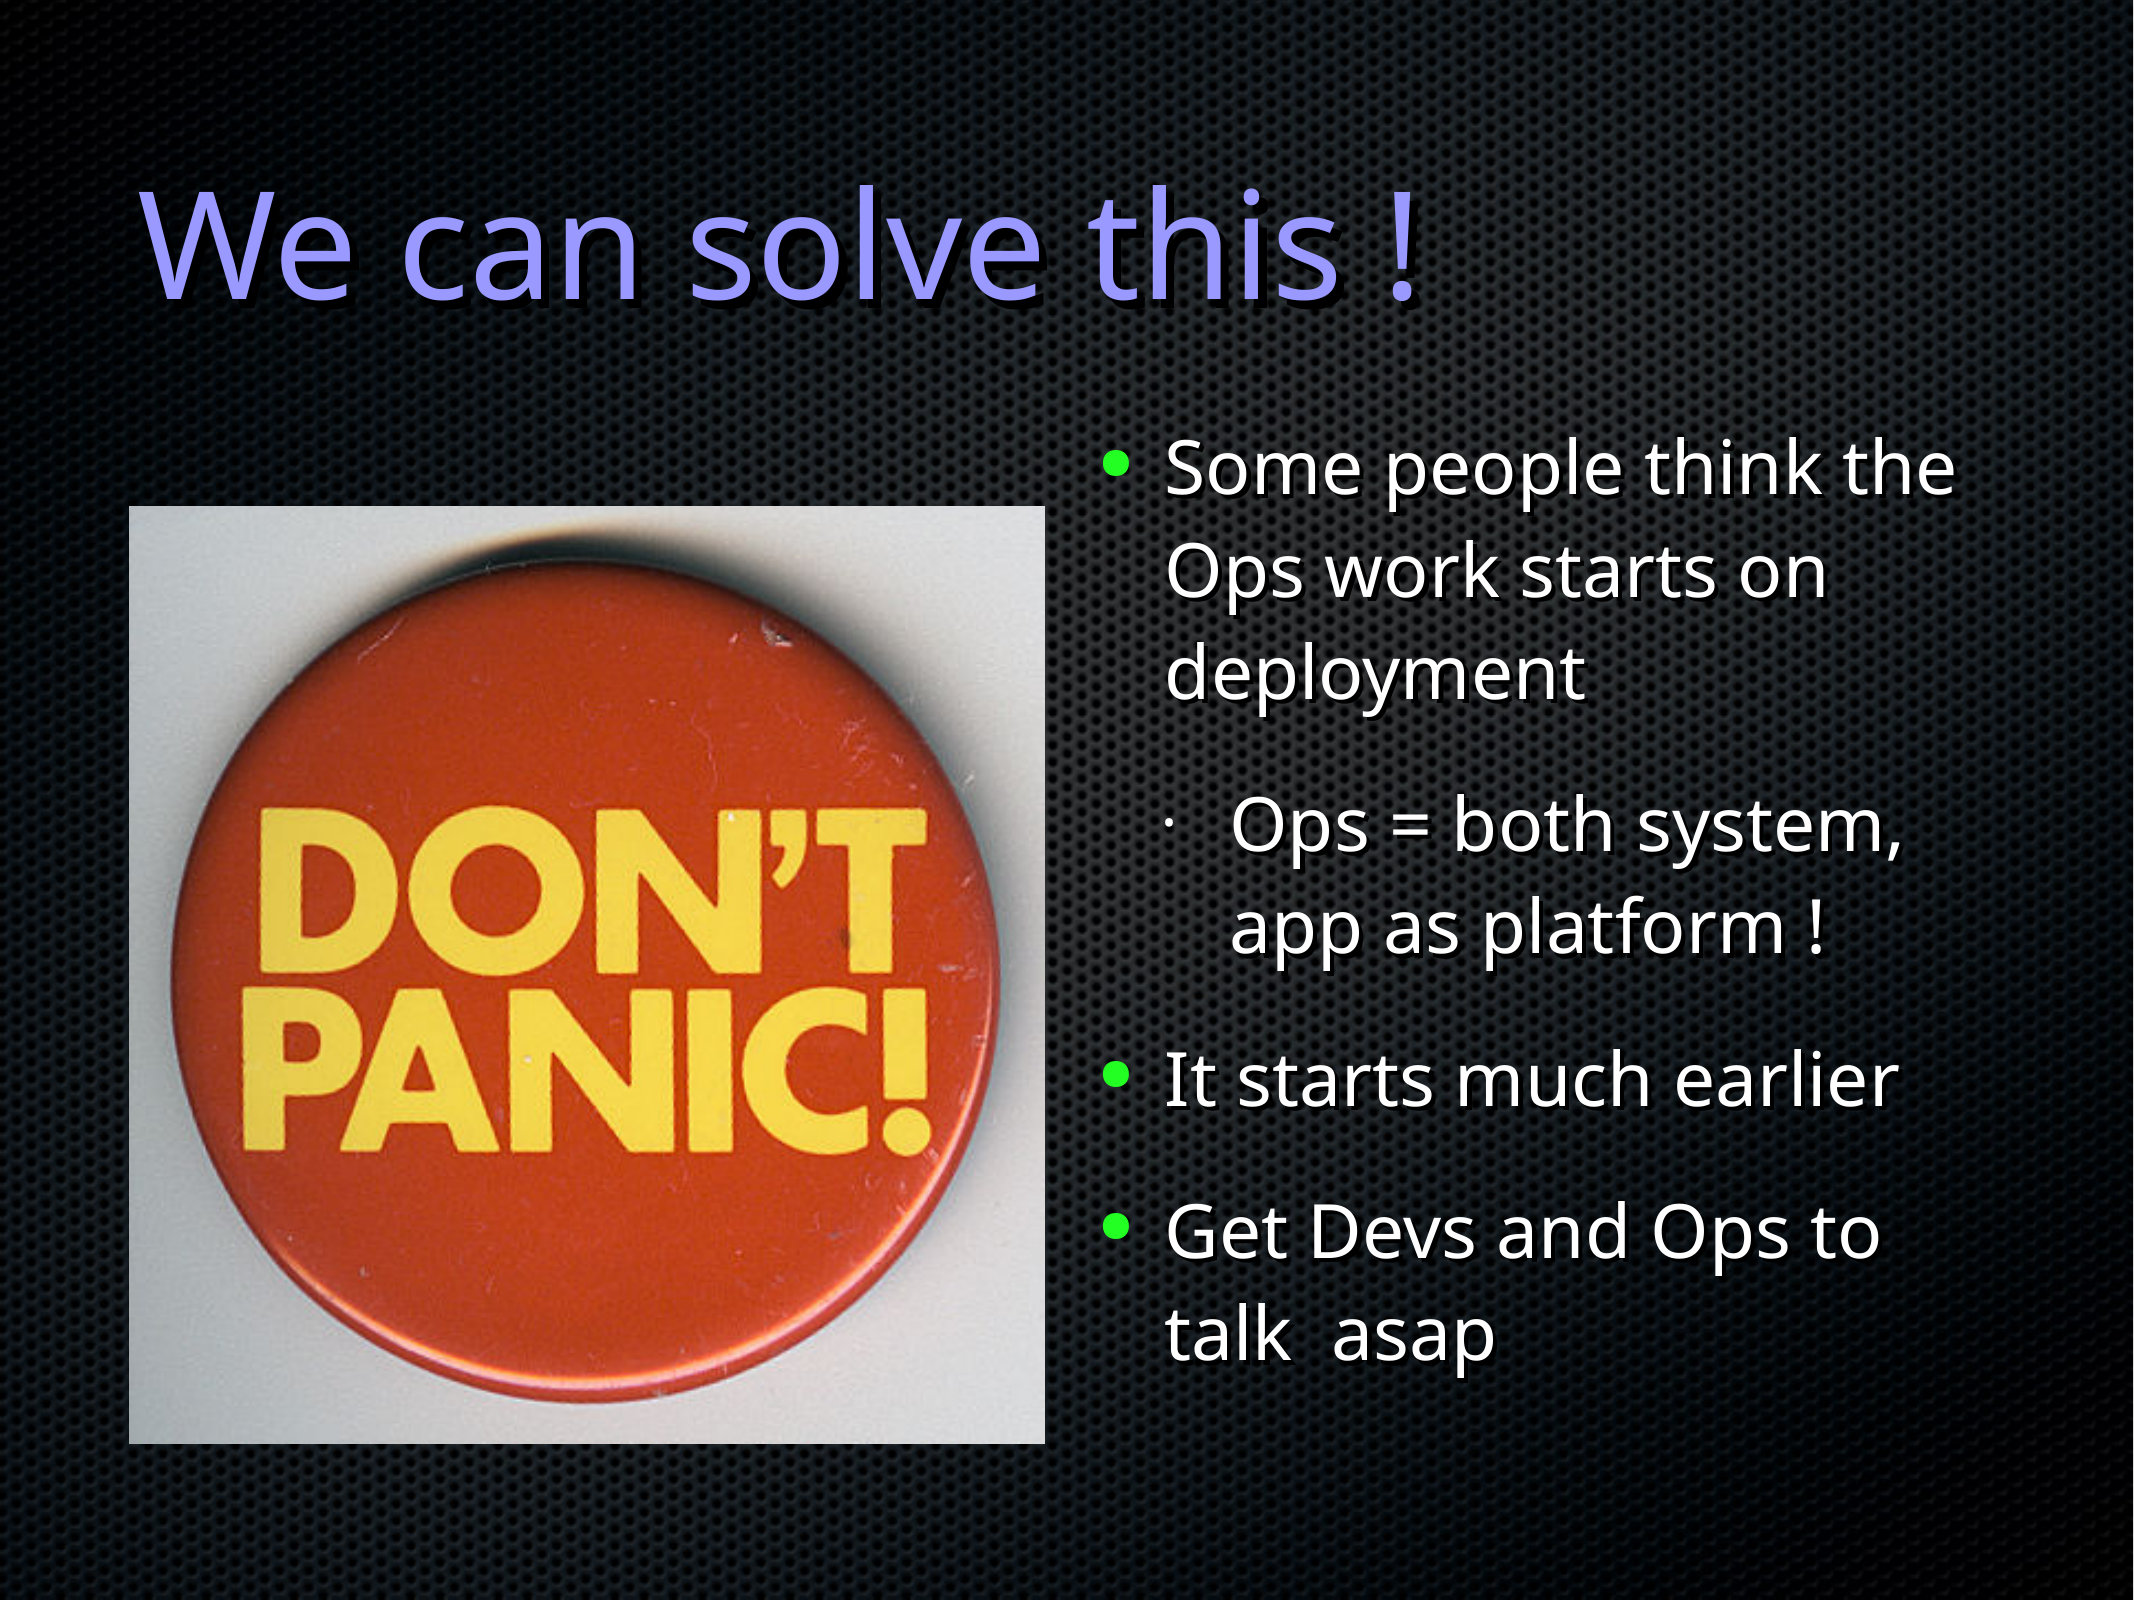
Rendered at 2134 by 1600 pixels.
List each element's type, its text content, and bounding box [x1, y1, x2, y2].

list Some people think the Ops work starts on deployment Ops = both system, app as platform ! It starts much earlier Get Devs and Ops to talk asap [1089, 405, 2005, 1545]
picture [0, 0, 2134, 1600]
title We can solve this ! [129, 33, 2005, 451]
